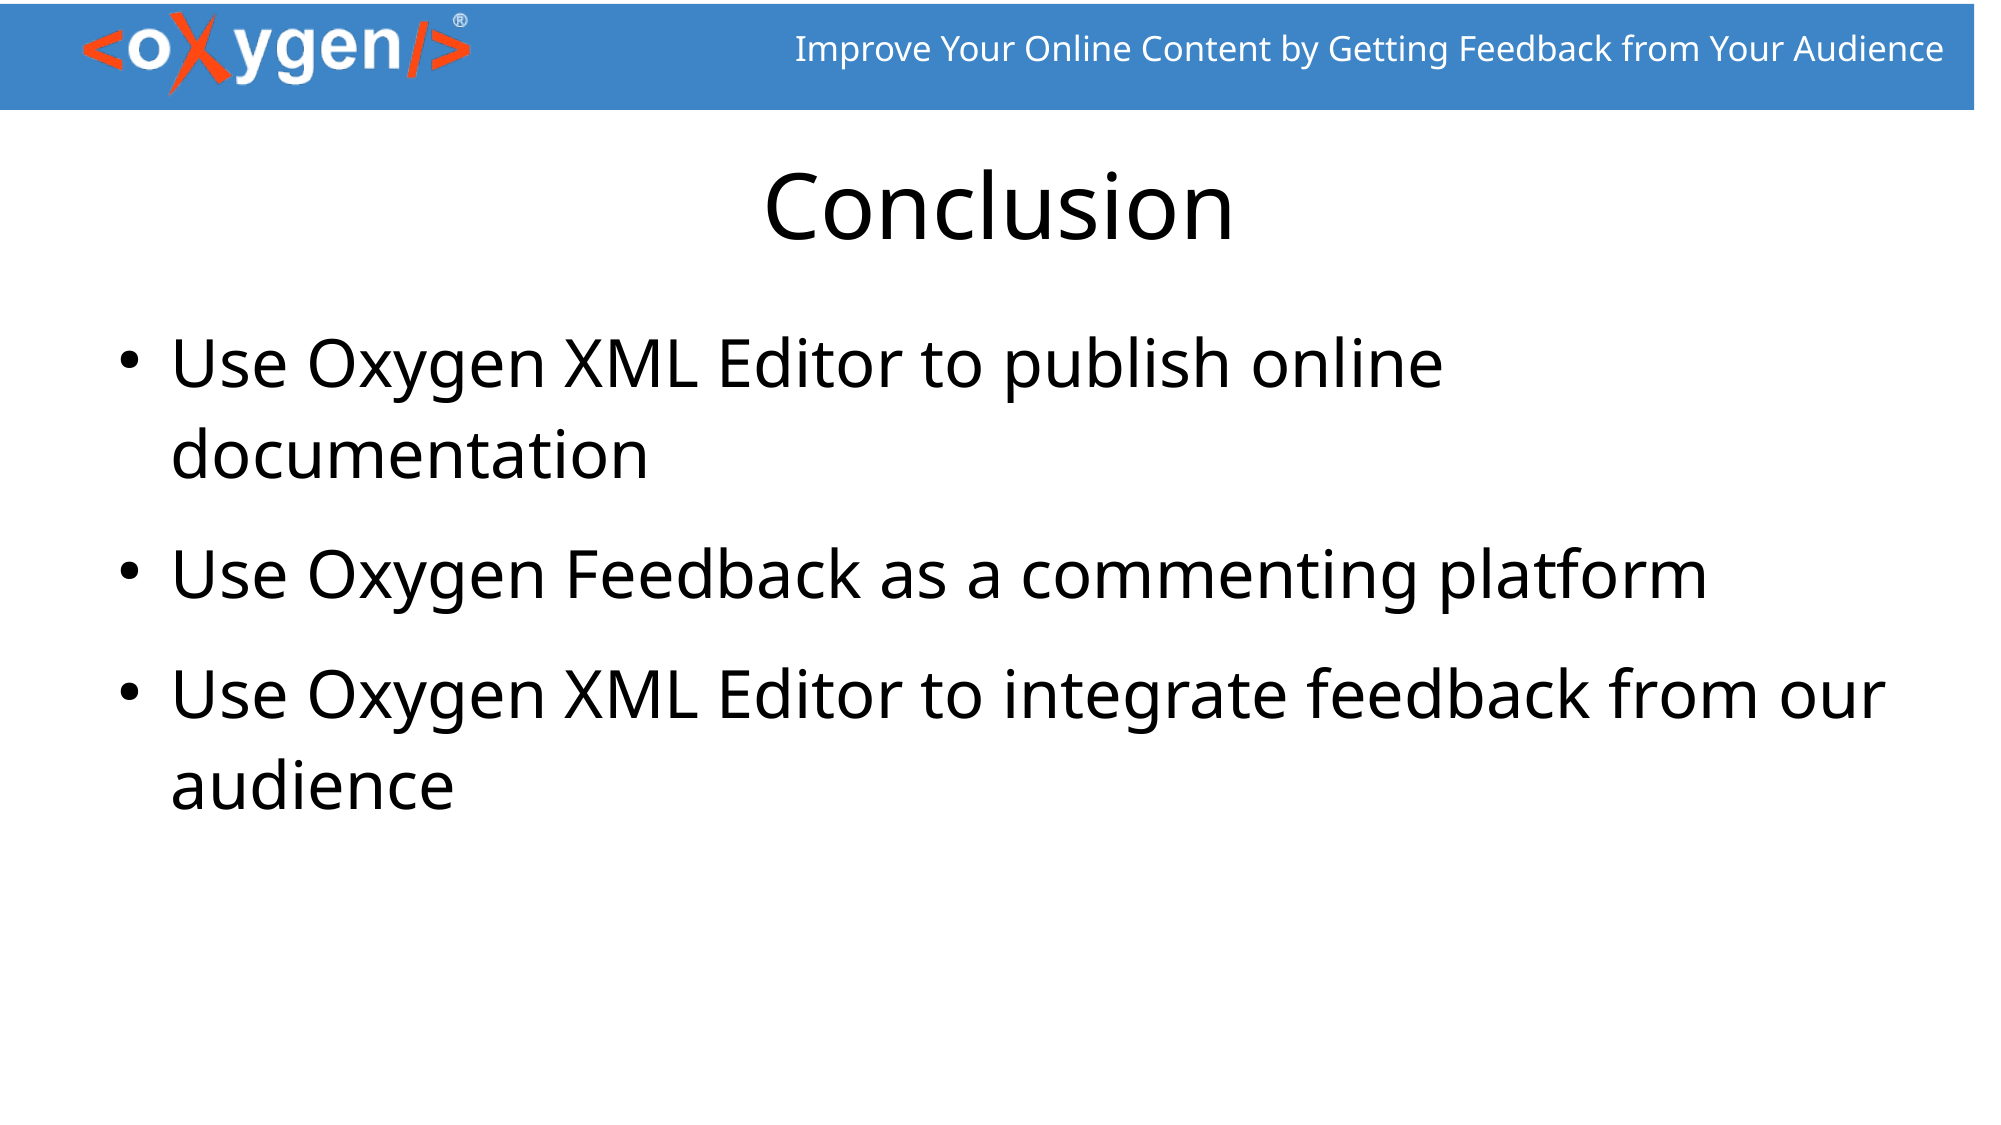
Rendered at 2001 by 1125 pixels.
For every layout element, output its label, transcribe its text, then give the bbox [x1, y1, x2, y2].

title Conclusion [99, 109, 1900, 298]
list Use Oxygen XML Editor to publish online documentation Use Oxygen Feedback as a commenting platform Use Oxygen XML Editor to integrate feedback from our audience [99, 316, 1900, 1083]
picture [75, 0, 488, 106]
